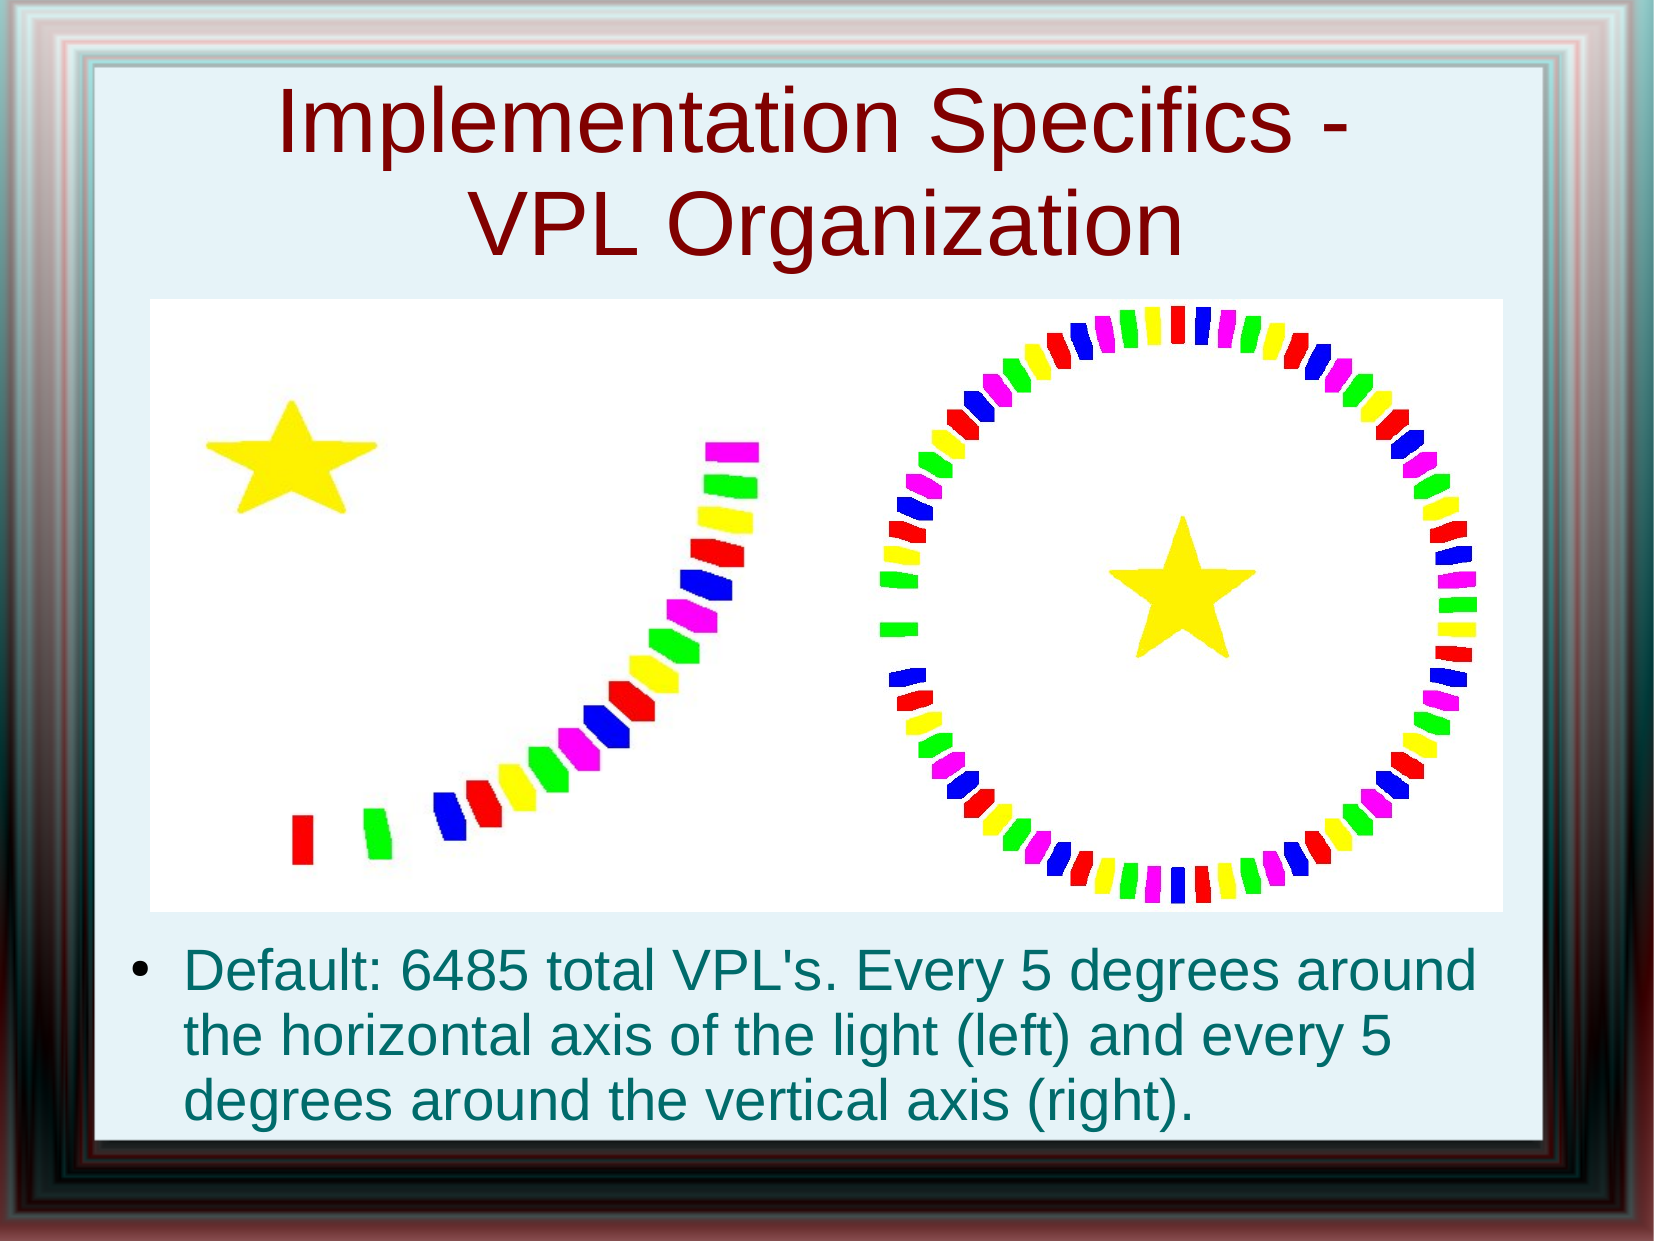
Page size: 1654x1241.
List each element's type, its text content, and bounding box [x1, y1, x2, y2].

list Default: 6485 total VPL's. Every 5 degrees around the horizontal axis of the light (left) and every 5 degrees around the vertical axis (right). [112, 937, 1501, 1132]
picture [0, 0, 1654, 1241]
title Implementation Specifics - VPL Organization [118, 69, 1536, 276]
